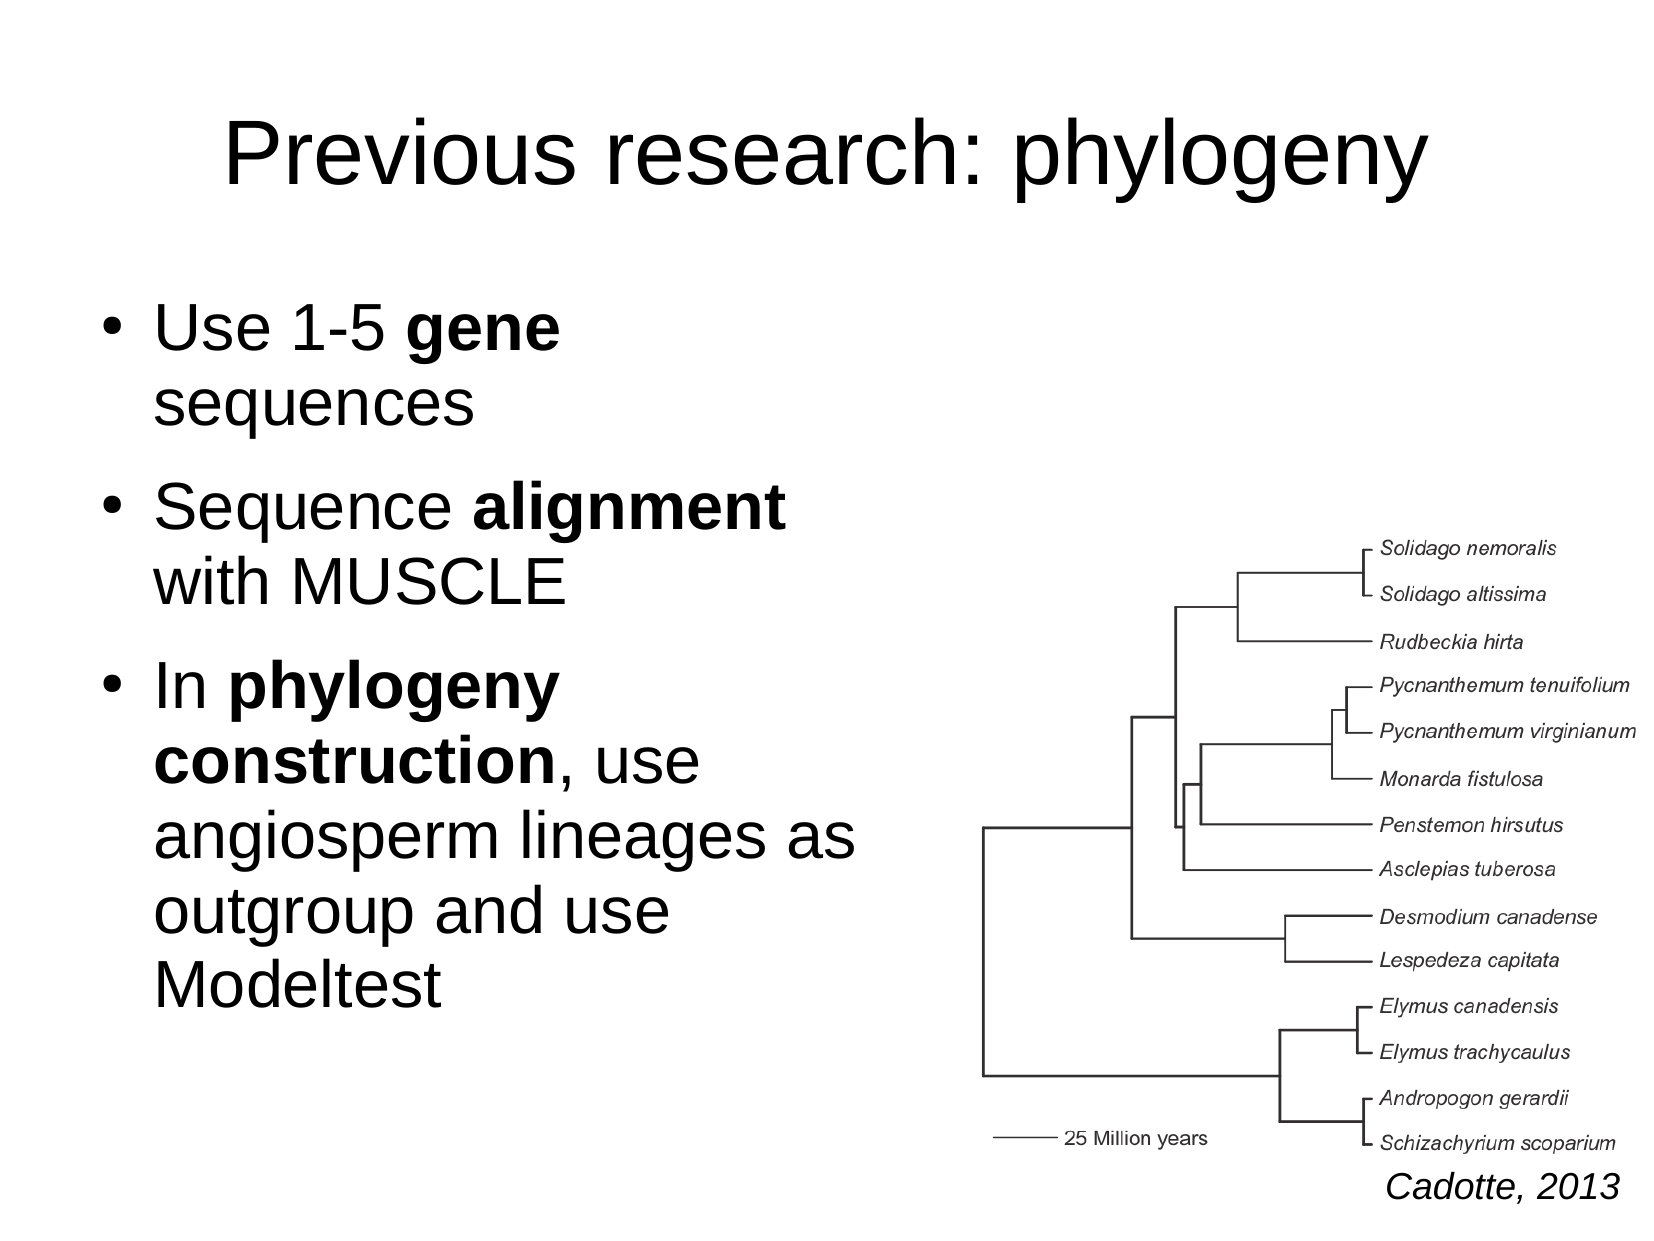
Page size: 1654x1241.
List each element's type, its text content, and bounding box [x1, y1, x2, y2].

list Use 1-5 gene sequences Sequence alignment with MUSCLE In phylogeny construction, use angiosperm lineages as outgroup and use Modeltest [82, 290, 901, 1201]
title Previous research: phylogeny [82, 49, 1571, 257]
picture [981, 539, 1636, 1154]
text_box Cadotte, 2013 [1370, 1158, 1636, 1216]
